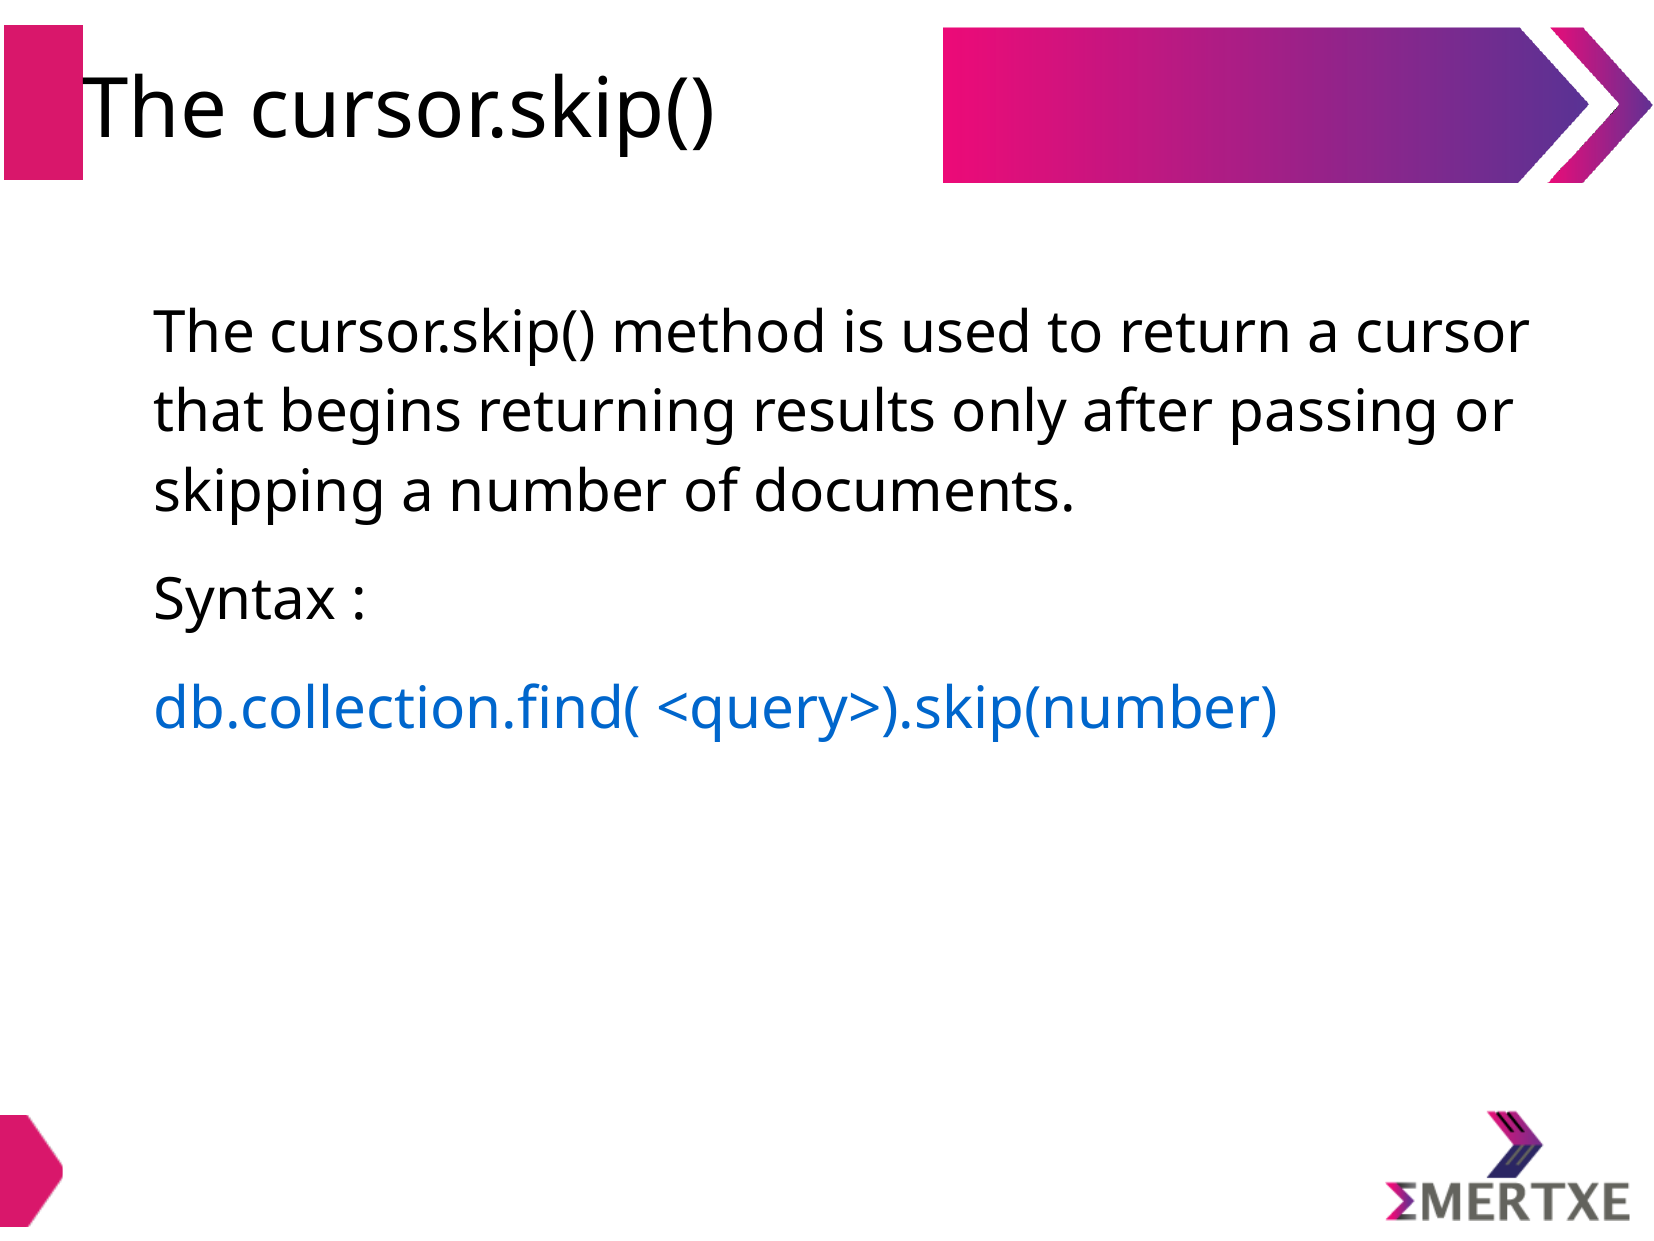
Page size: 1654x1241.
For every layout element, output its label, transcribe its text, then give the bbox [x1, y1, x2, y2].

title The cursor.skip() [82, 2, 1571, 210]
picture [1385, 1107, 1631, 1221]
picture [1571, 27, 1653, 183]
list The cursor.skip() method is used to return a cursor that begins returning results only after passing or skipping a number of documents. Syntax : db.collection.find( <query>).skip(number) [82, 290, 1571, 1010]
